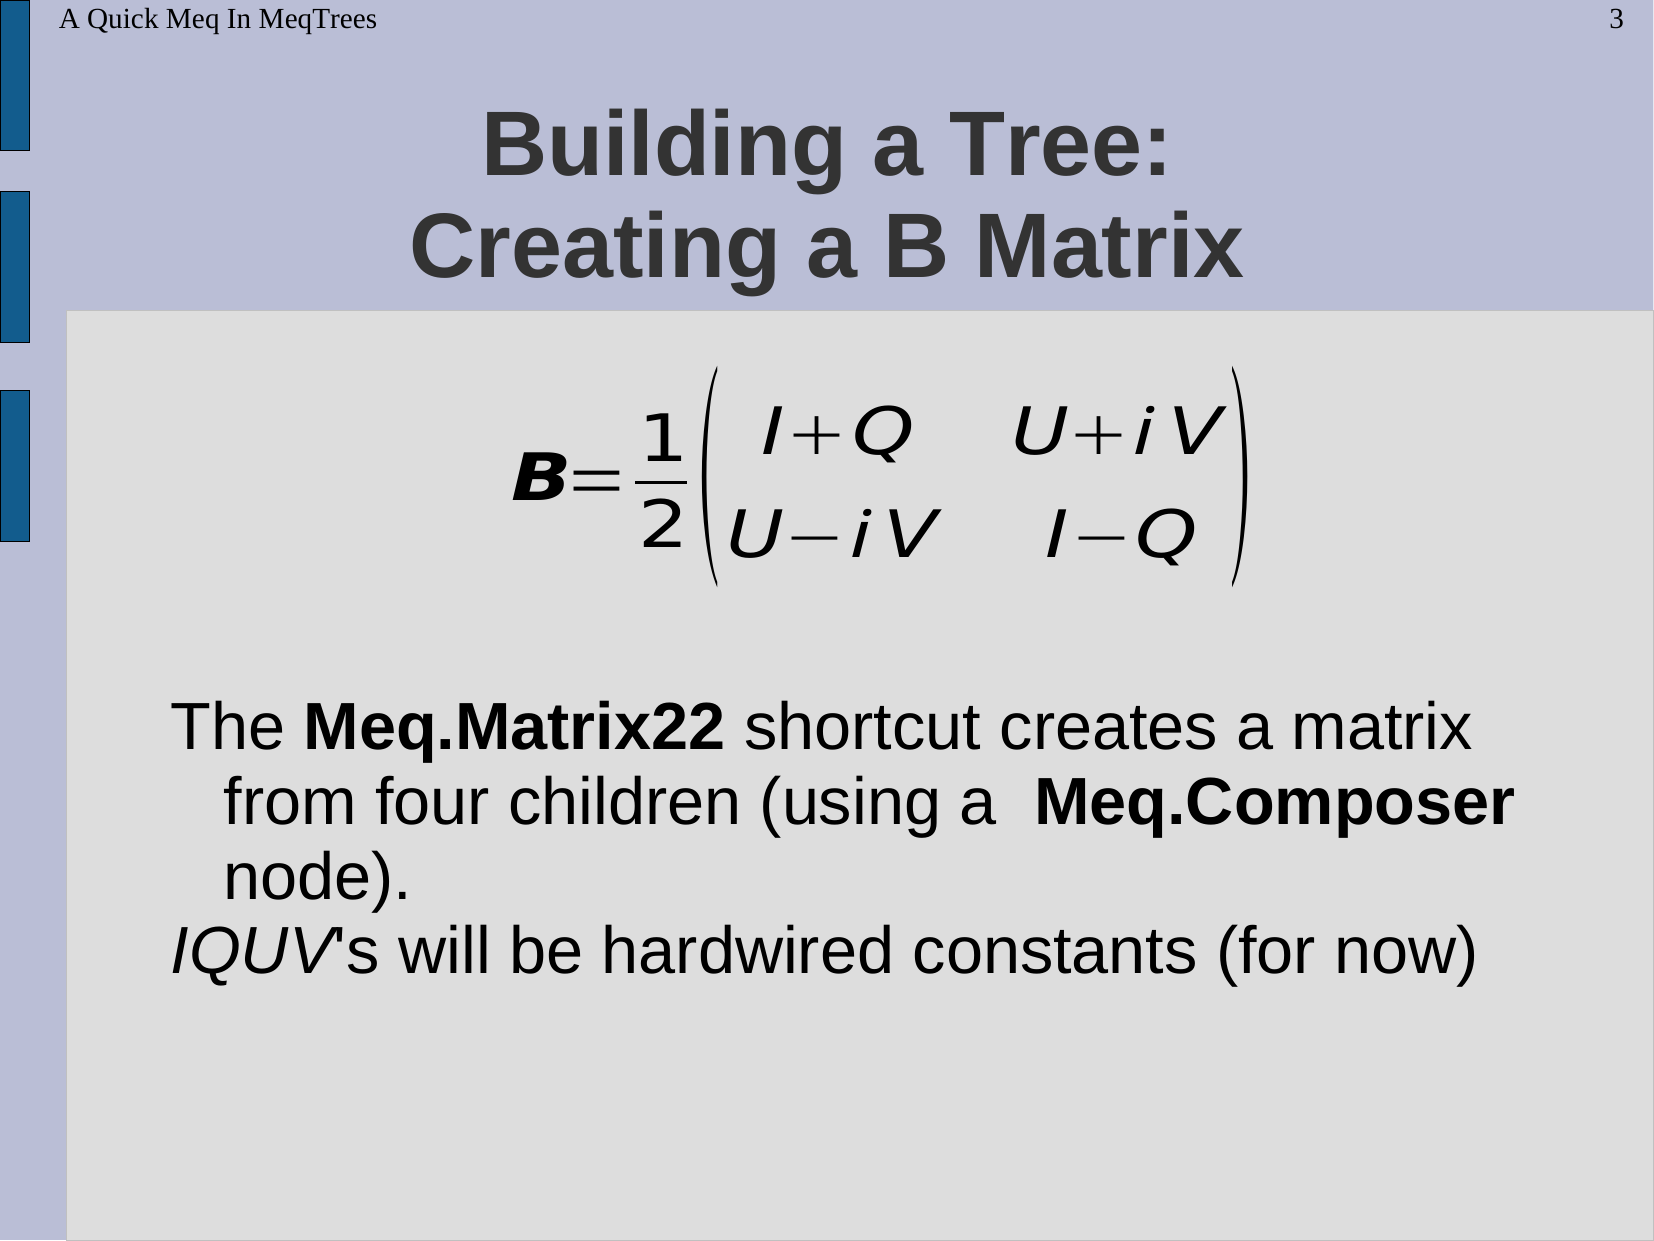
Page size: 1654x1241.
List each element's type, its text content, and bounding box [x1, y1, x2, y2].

title Building a Tree: Creating a B Matrix [121, 87, 1534, 302]
list The Meq.Matrix22 shortcut creates a matrix from four children (using a Meq.Composer node). IQUV's will be hardwired constants (for now) [152, 689, 1565, 1001]
chart [501, 361, 1261, 591]
